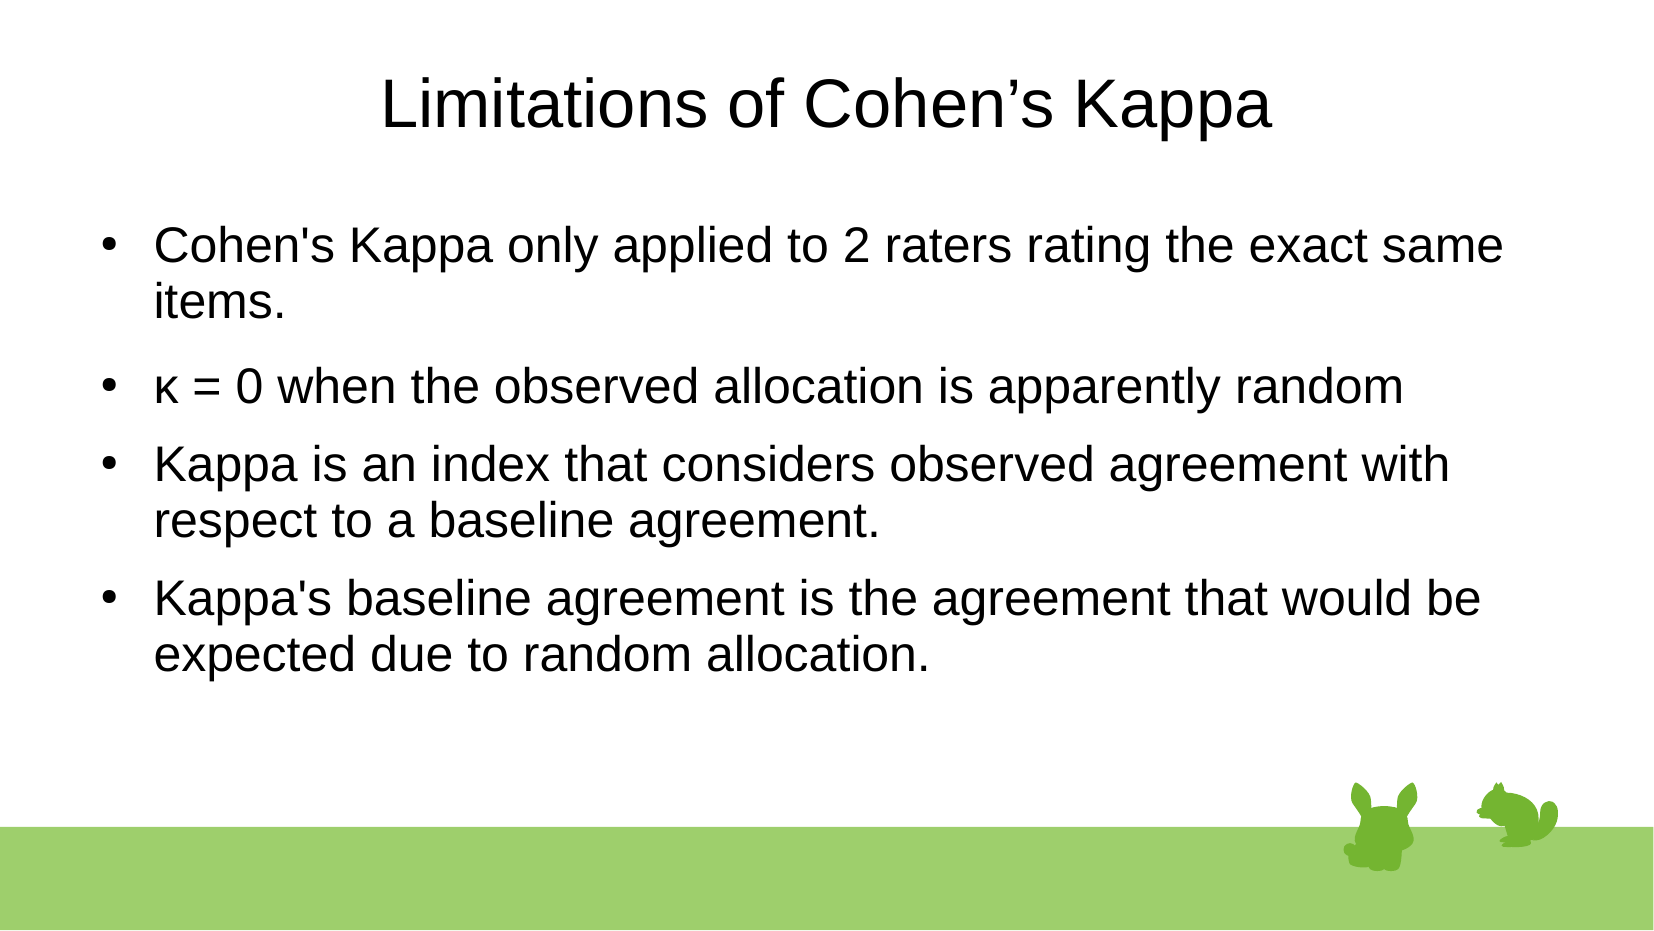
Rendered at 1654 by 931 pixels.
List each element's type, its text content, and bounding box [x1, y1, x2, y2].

title Limitations of Cohen’s Kappa [88, 29, 1565, 178]
list Cohen's Kappa only applied to 2 raters rating the exact same items. κ = 0 when the observed allocation is apparently random Kappa is an index that considers observed agreement with respect to a baseline agreement. Kappa's baseline agreement is the agreement that would be expected due to random allocation. [82, 217, 1571, 758]
